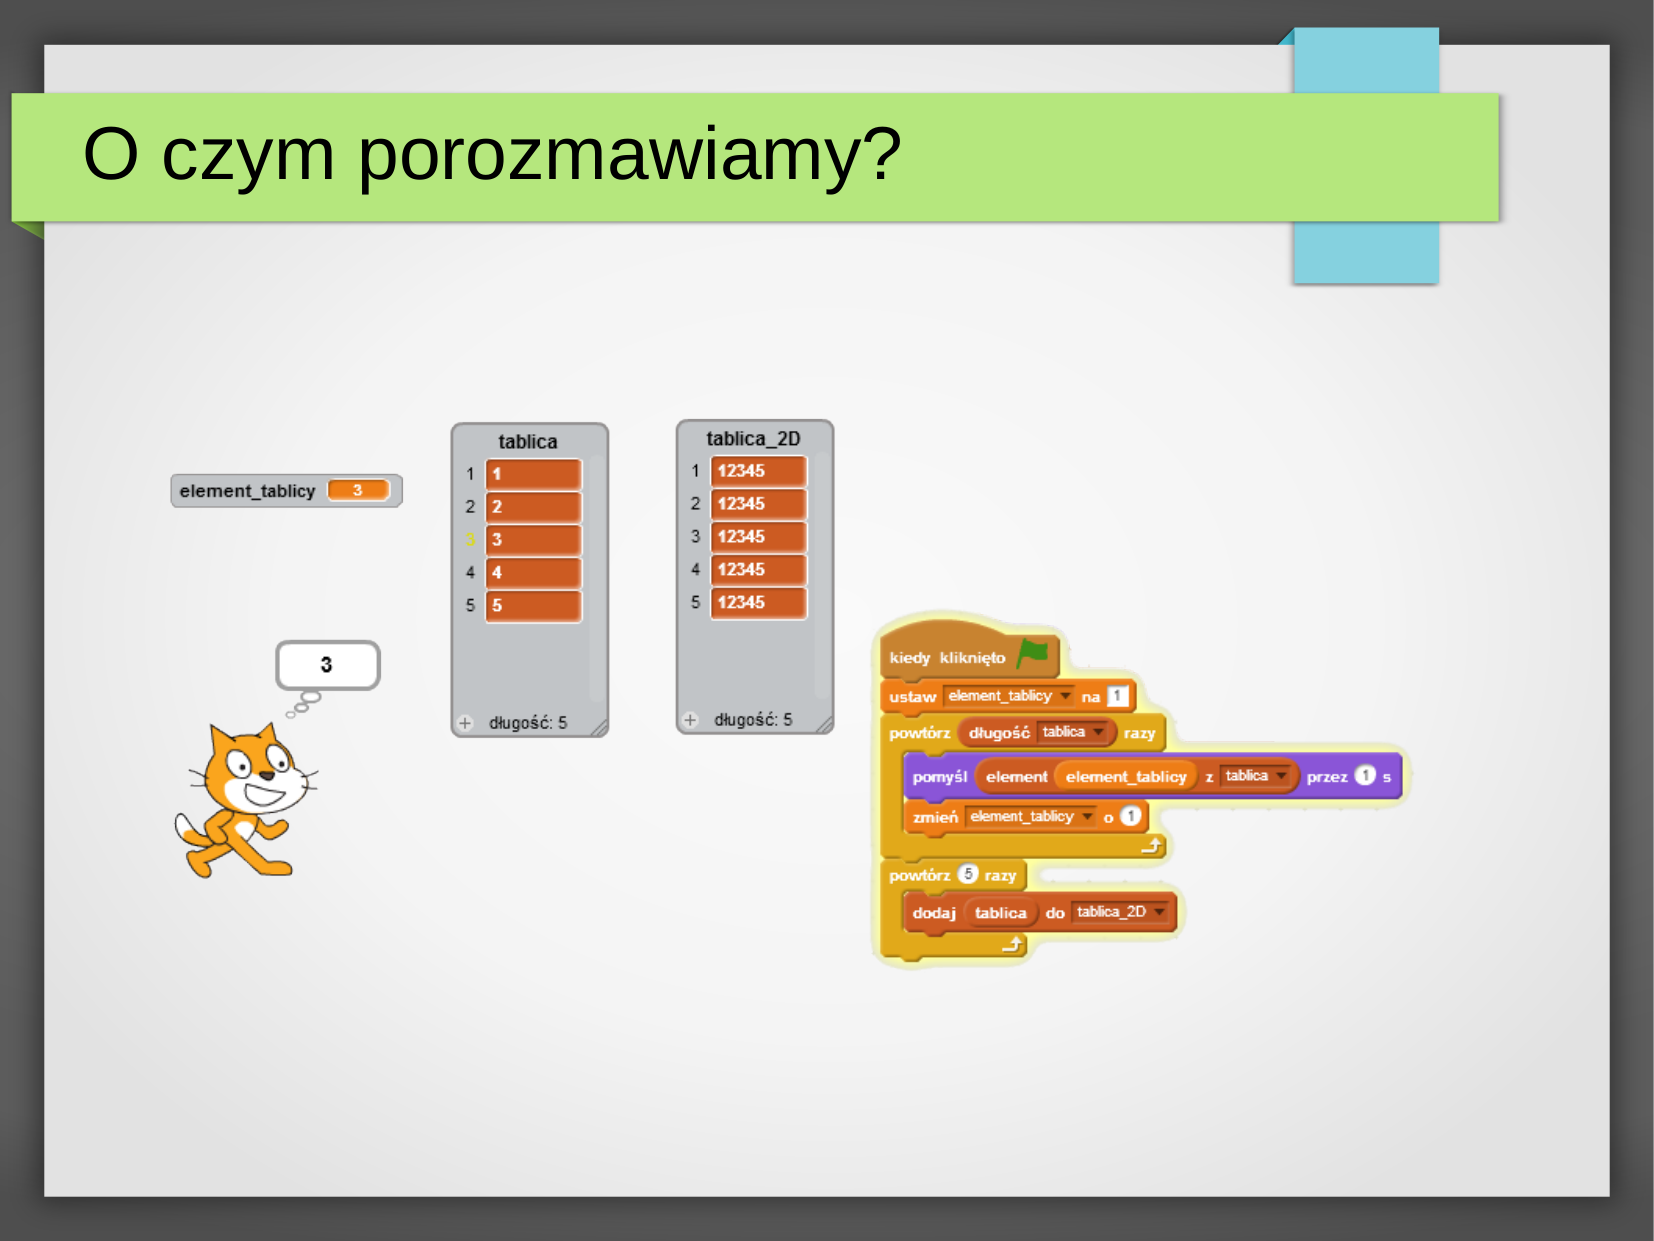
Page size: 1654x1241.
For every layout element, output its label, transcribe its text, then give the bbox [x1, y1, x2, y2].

picture [0, 0, 1654, 1241]
title O czym porozmawiamy? [82, 94, 1264, 213]
